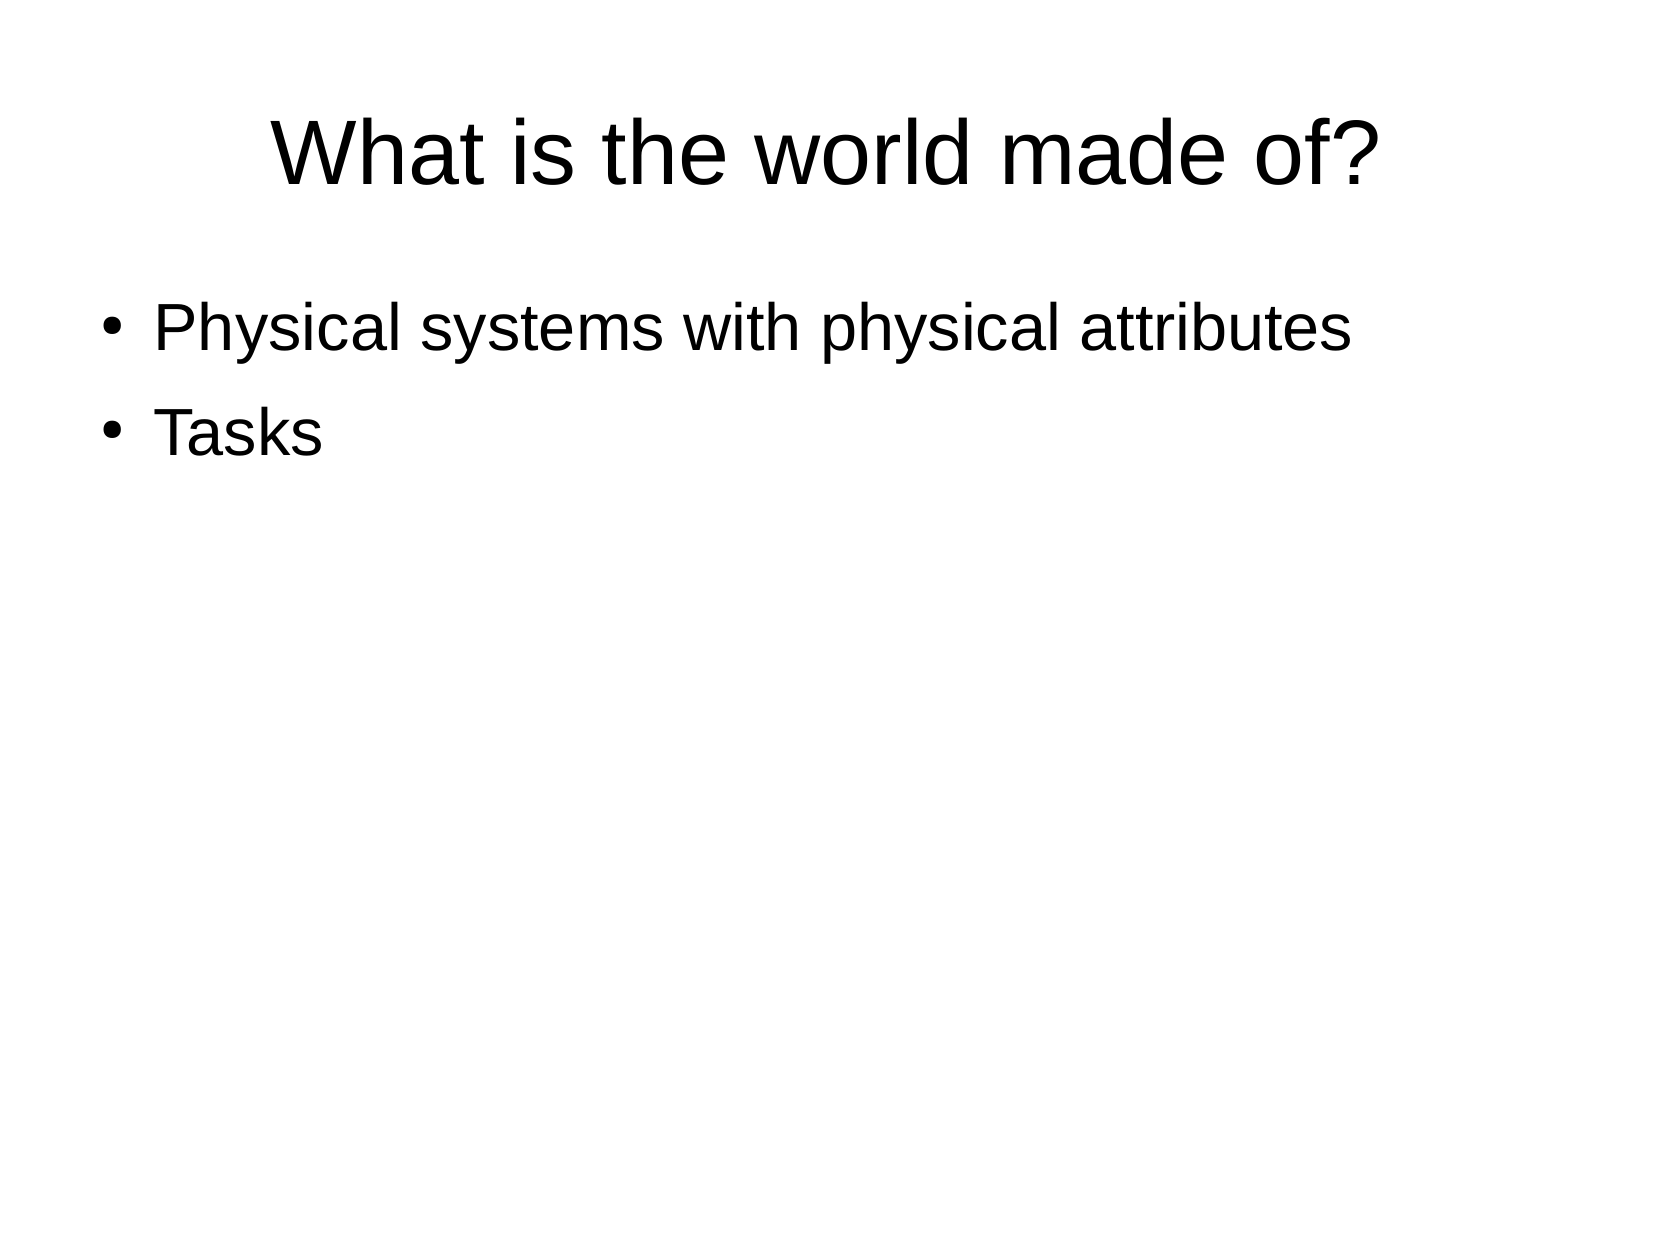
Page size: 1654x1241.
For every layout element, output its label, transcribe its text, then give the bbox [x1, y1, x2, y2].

list Physical systems with physical attributes Tasks [82, 290, 1571, 1010]
title What is the world made of? [82, 49, 1571, 257]
